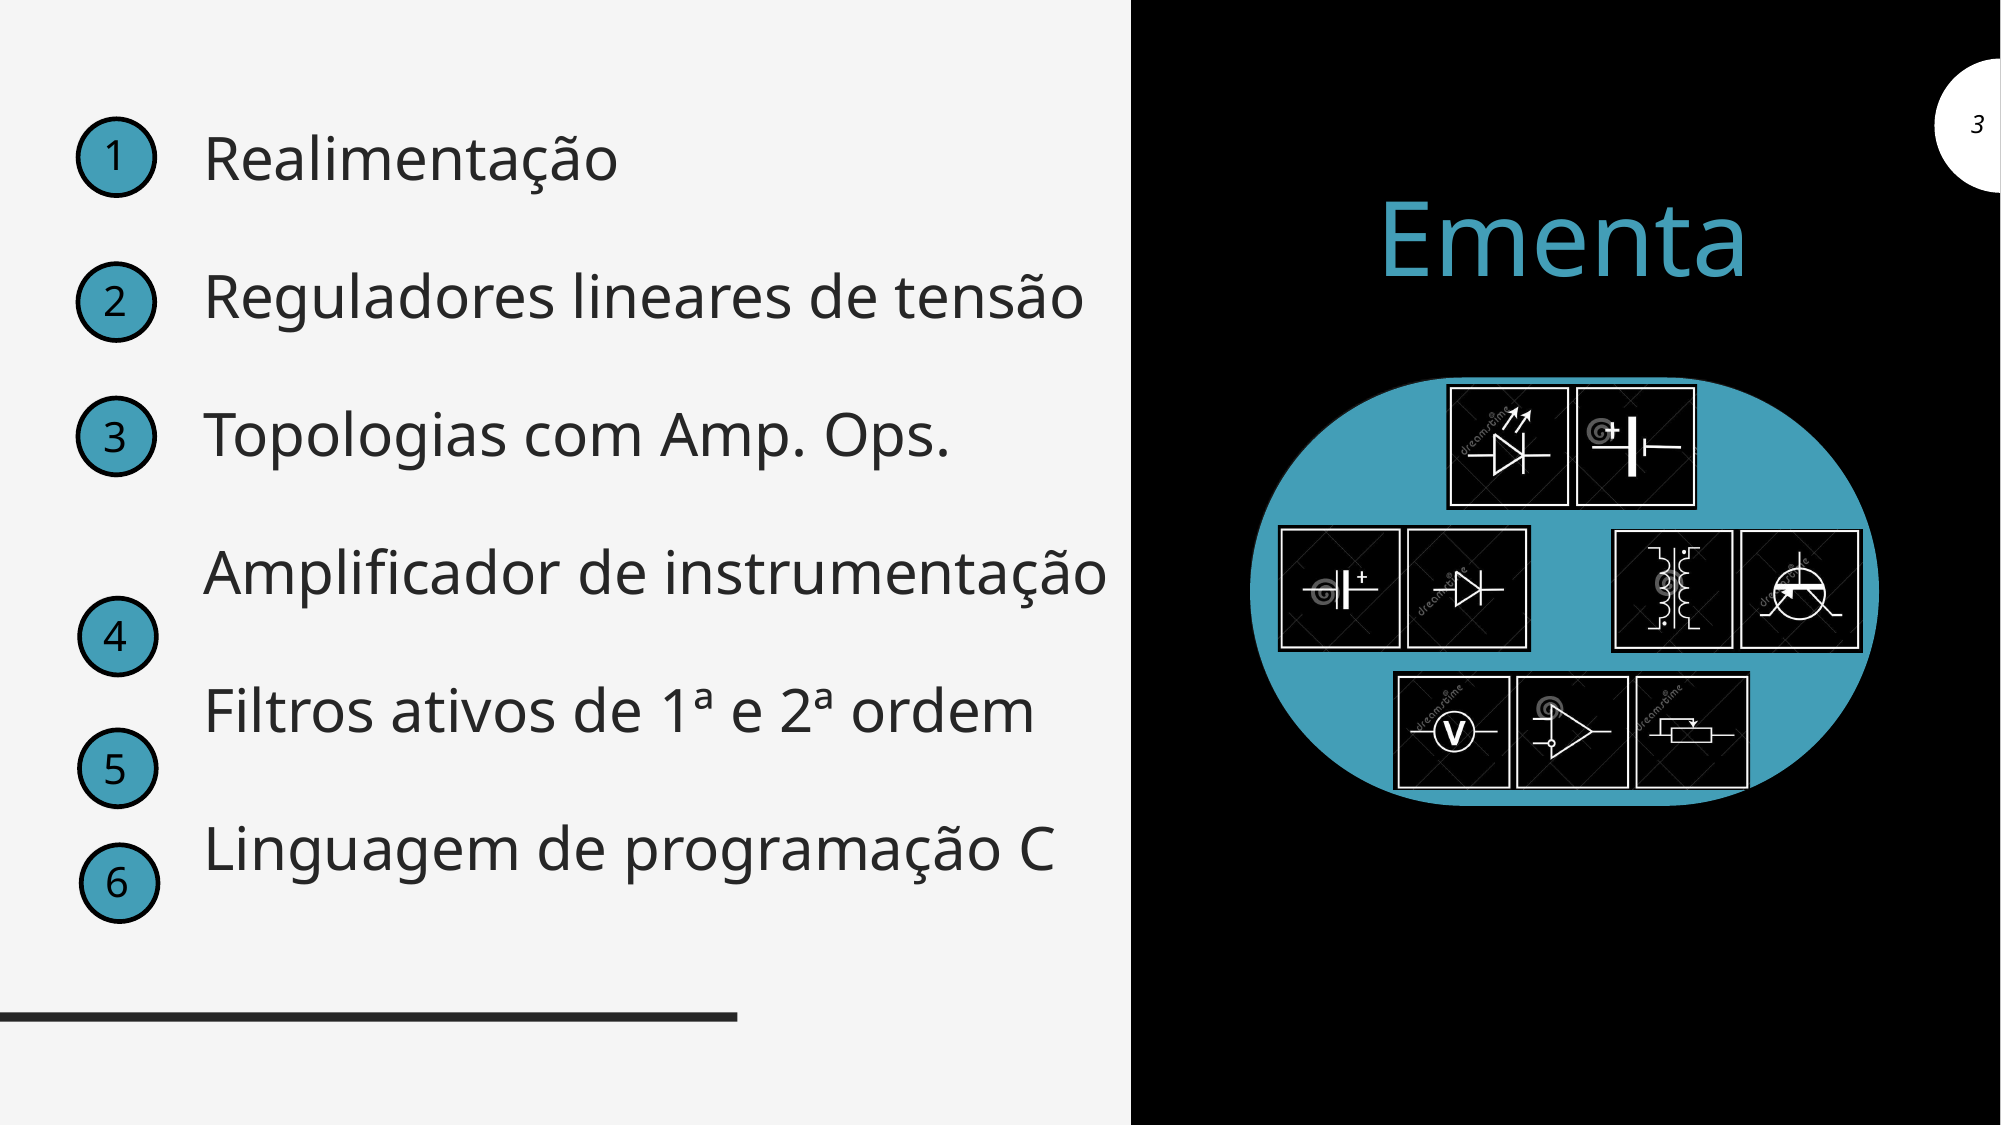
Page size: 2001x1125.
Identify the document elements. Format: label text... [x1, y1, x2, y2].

picture [1393, 671, 1751, 790]
text_box [100, 263, 132, 267]
text_box 2 [88, 267, 144, 333]
text_box [1250, 377, 1880, 806]
text_box [94, 667, 142, 675]
text_box [146, 855, 159, 912]
text_box [97, 801, 138, 807]
text_box 3 [88, 403, 144, 469]
title Ementa [1183, 46, 1945, 440]
text_box [101, 598, 135, 602]
text_box [79, 611, 89, 662]
text_box 1 [88, 121, 144, 187]
picture [1446, 384, 1698, 510]
picture [1277, 525, 1532, 652]
picture [1596, 529, 1863, 653]
text_box [144, 740, 157, 797]
list Realimentação Reguladores lineares de tensão Topologias com Amp. Ops. Amplificador de instrumentação Filtros ativos de 1ª e 2ª ordem Linguagem de programação C [188, 112, 1131, 970]
text_box [144, 608, 157, 665]
text_box [96, 914, 143, 922]
text_box [144, 409, 155, 463]
text_box [77, 276, 88, 328]
text_box [104, 844, 135, 848]
text_box [77, 410, 88, 463]
text_box [79, 744, 88, 793]
text_box [97, 398, 136, 403]
text_box [93, 333, 140, 341]
text_box 6 [90, 848, 146, 914]
text_box [98, 729, 137, 735]
text_box 5 [88, 735, 144, 801]
text_box [92, 187, 141, 196]
text_box [96, 469, 137, 475]
text_box [81, 858, 90, 908]
text_box [78, 131, 88, 183]
text_box [144, 275, 155, 329]
text_box [144, 130, 155, 184]
text_box 4 [89, 602, 144, 667]
